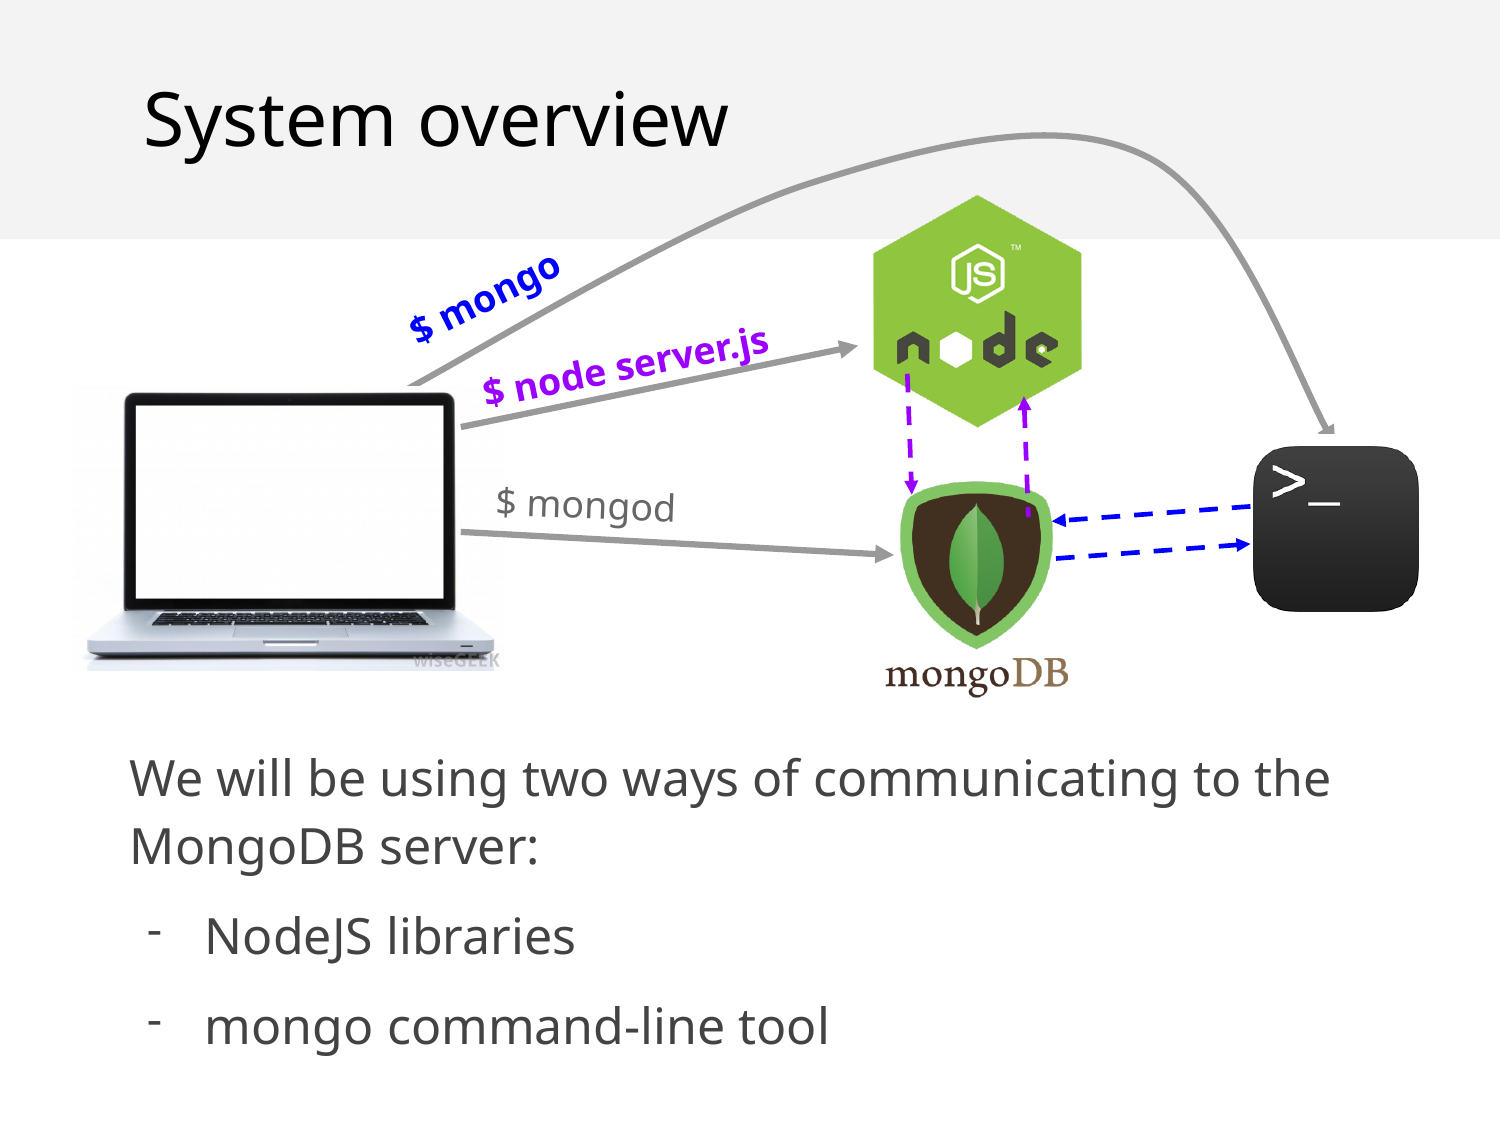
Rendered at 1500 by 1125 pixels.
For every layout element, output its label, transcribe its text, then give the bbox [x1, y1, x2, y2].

title System overview [128, 56, 1372, 183]
list We will be using two ways of communicating to the MongoDB server: NodeJS libraries mongo command-line tool [115, 722, 1359, 1052]
picture [1241, 434, 1430, 623]
text_box $ node server.js [460, 276, 891, 440]
text_box $ mongo [381, 145, 739, 380]
picture [70, 386, 504, 671]
picture [857, 450, 1096, 722]
text_box $ mongod [478, 462, 840, 558]
picture [857, 192, 1096, 431]
